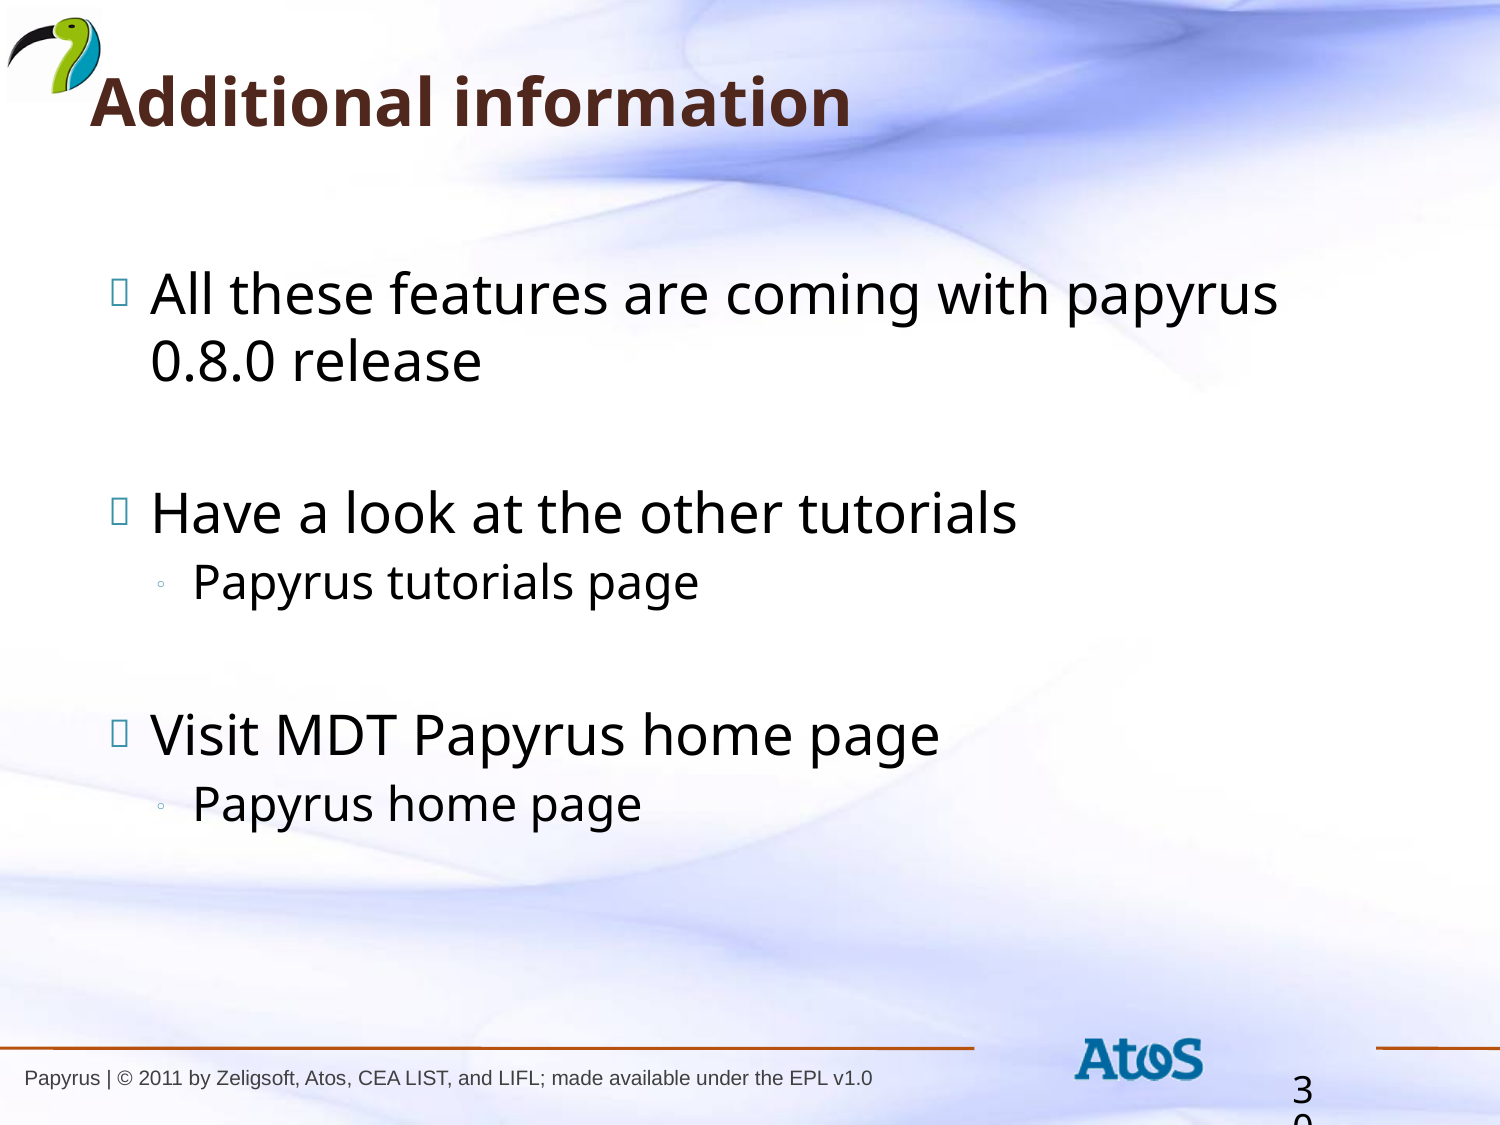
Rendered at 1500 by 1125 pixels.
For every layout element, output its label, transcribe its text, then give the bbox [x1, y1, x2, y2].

title Additional information [75, 45, 1425, 233]
slide_number <numéro> [1277, 1051, 1338, 1112]
picture [1297, 1117, 1308, 1125]
list All these features are coming with papyrus 0.8.0 release Have a look at the other tutorials Papyrus tutorials page Visit MDT Papyrus home page Papyrus home page [75, 243, 1425, 986]
picture [0, 0, 1500, 1125]
